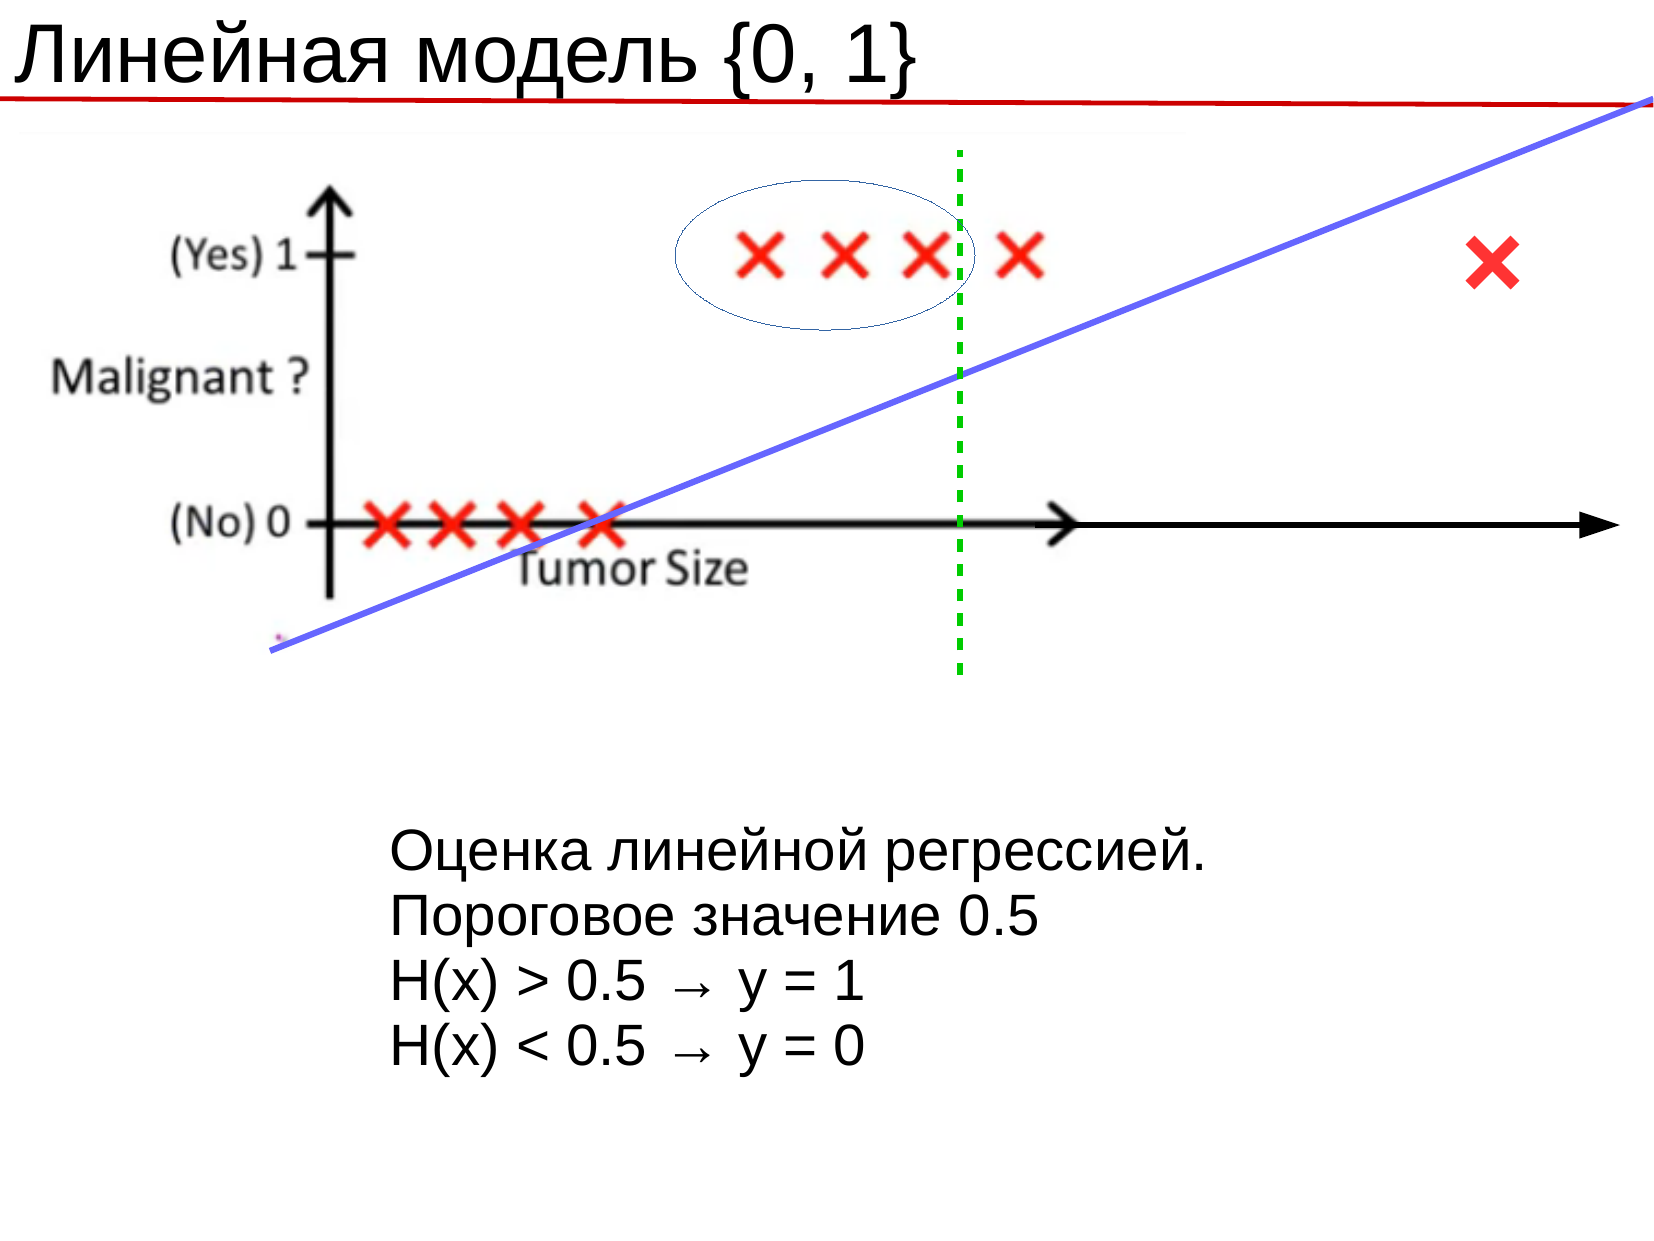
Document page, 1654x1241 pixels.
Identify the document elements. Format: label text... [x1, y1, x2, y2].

text_box Оценка линейной регрессией. Пороговое значение 0.5 H(x) > 0.5 → y = 1 H(x) < 0.5 → y = 0 [375, 810, 1336, 1085]
picture [19, 132, 1186, 703]
text_box Линейная модель {0, 1} [0, 0, 1171, 111]
